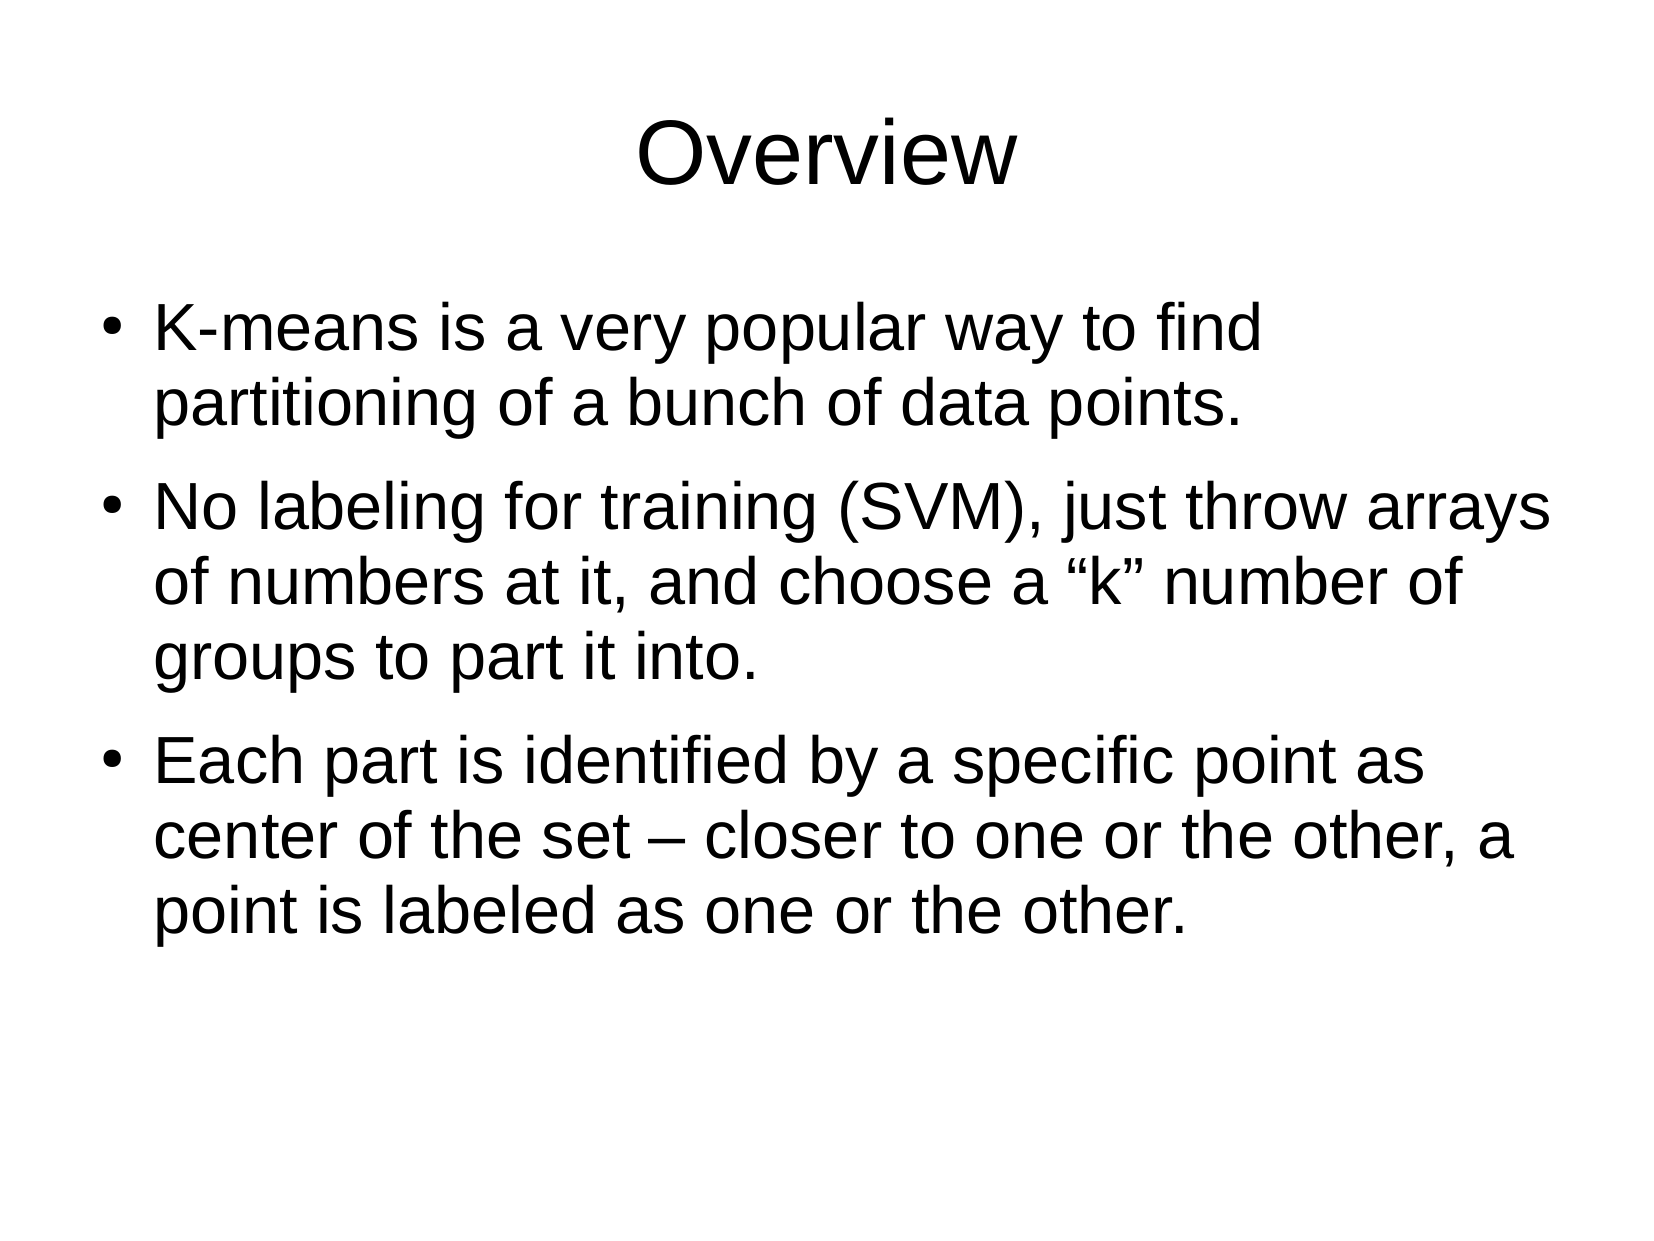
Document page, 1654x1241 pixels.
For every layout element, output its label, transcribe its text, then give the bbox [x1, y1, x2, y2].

list K-means is a very popular way to find partitioning of a bunch of data points. No labeling for training (SVM), just throw arrays of numbers at it, and choose a “k” number of groups to part it into. Each part is identified by a specific point as center of the set – closer to one or the other, a point is labeled as one or the other. [82, 290, 1571, 1010]
title Overview [82, 49, 1571, 257]
